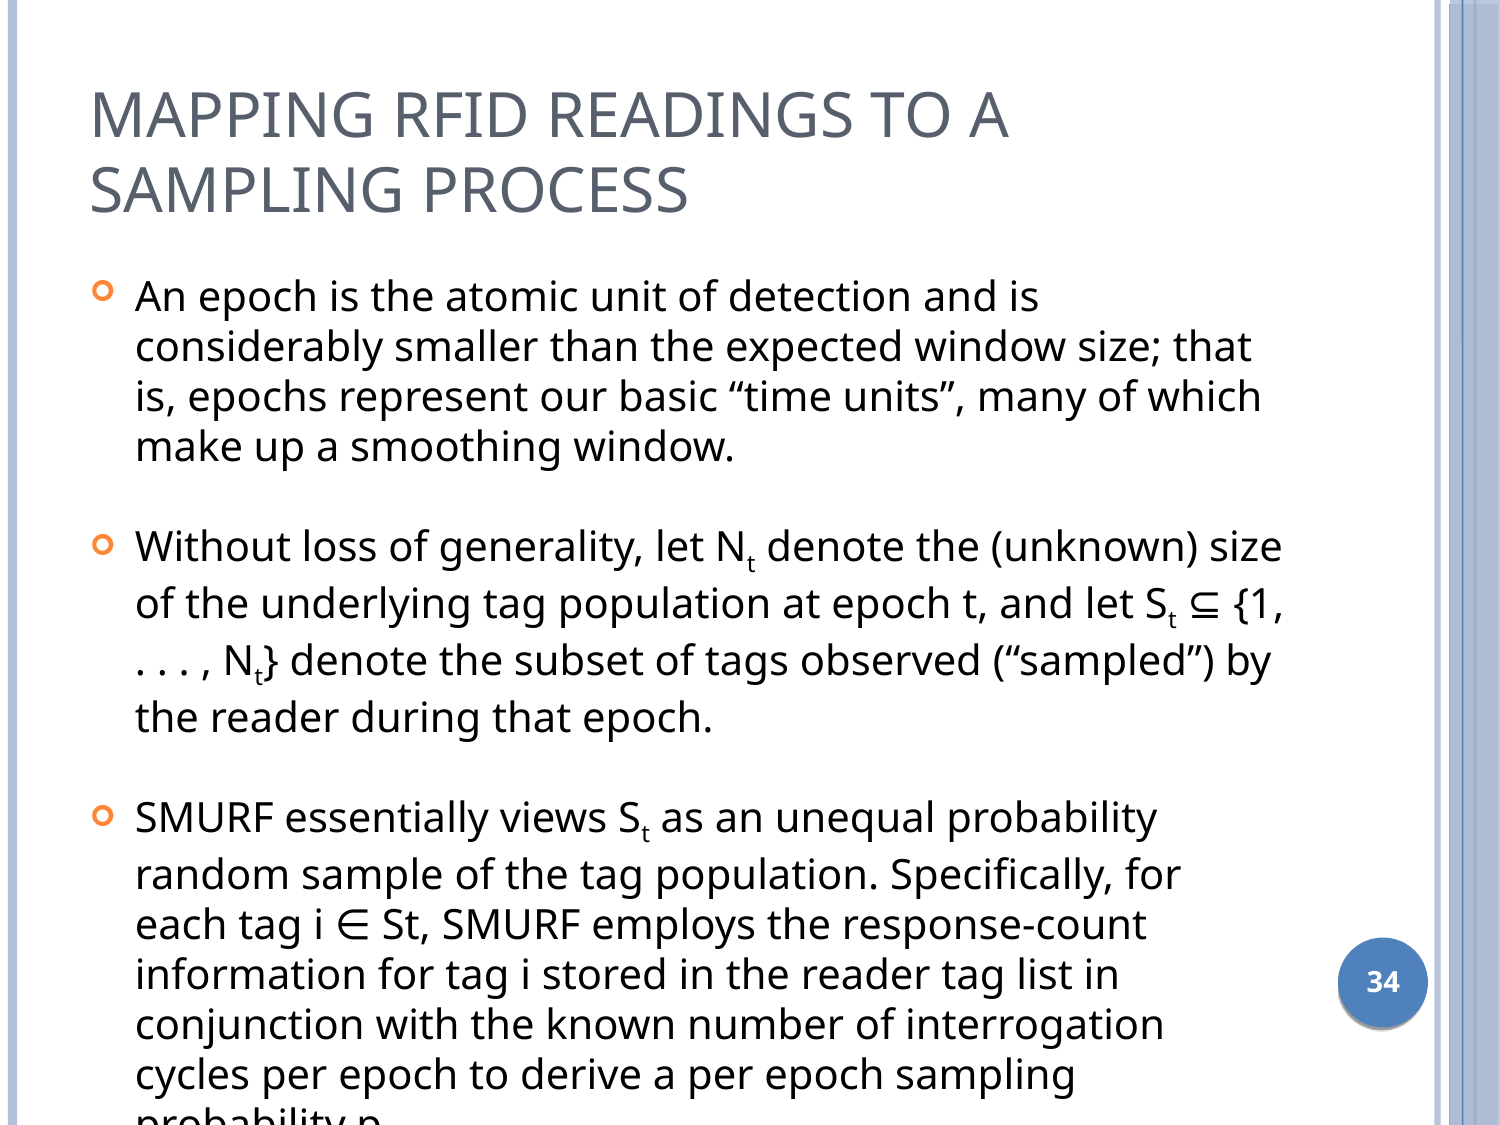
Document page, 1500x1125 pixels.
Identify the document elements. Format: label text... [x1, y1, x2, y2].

text_box An epoch is the atomic unit of detection and is considerably smaller than the expected window size; that is, epochs represent our basic “time units”, many of which make up a smoothing window. Without loss of generality, let Nt denote the (unknown) size of the underlying tag population at epoch t, and let St ⊆ {1, . . . , Nt} denote the subset of tags observed (“sampled”) by the reader during that epoch. SMURF essentially views St as an unequal probability random sample of the tag population. Specifically, for each tag i ∈ St, SMURF employs the response-count information for tag i stored in the reader tag list in conjunction with the known number of interrogation cycles per epoch to derive a per epoch sampling probability pi,t. [74, 262, 1300, 1062]
text_box Mapping RFID Readings to a Sampling Process [74, 45, 1300, 233]
text_box <number> [1333, 940, 1434, 1027]
